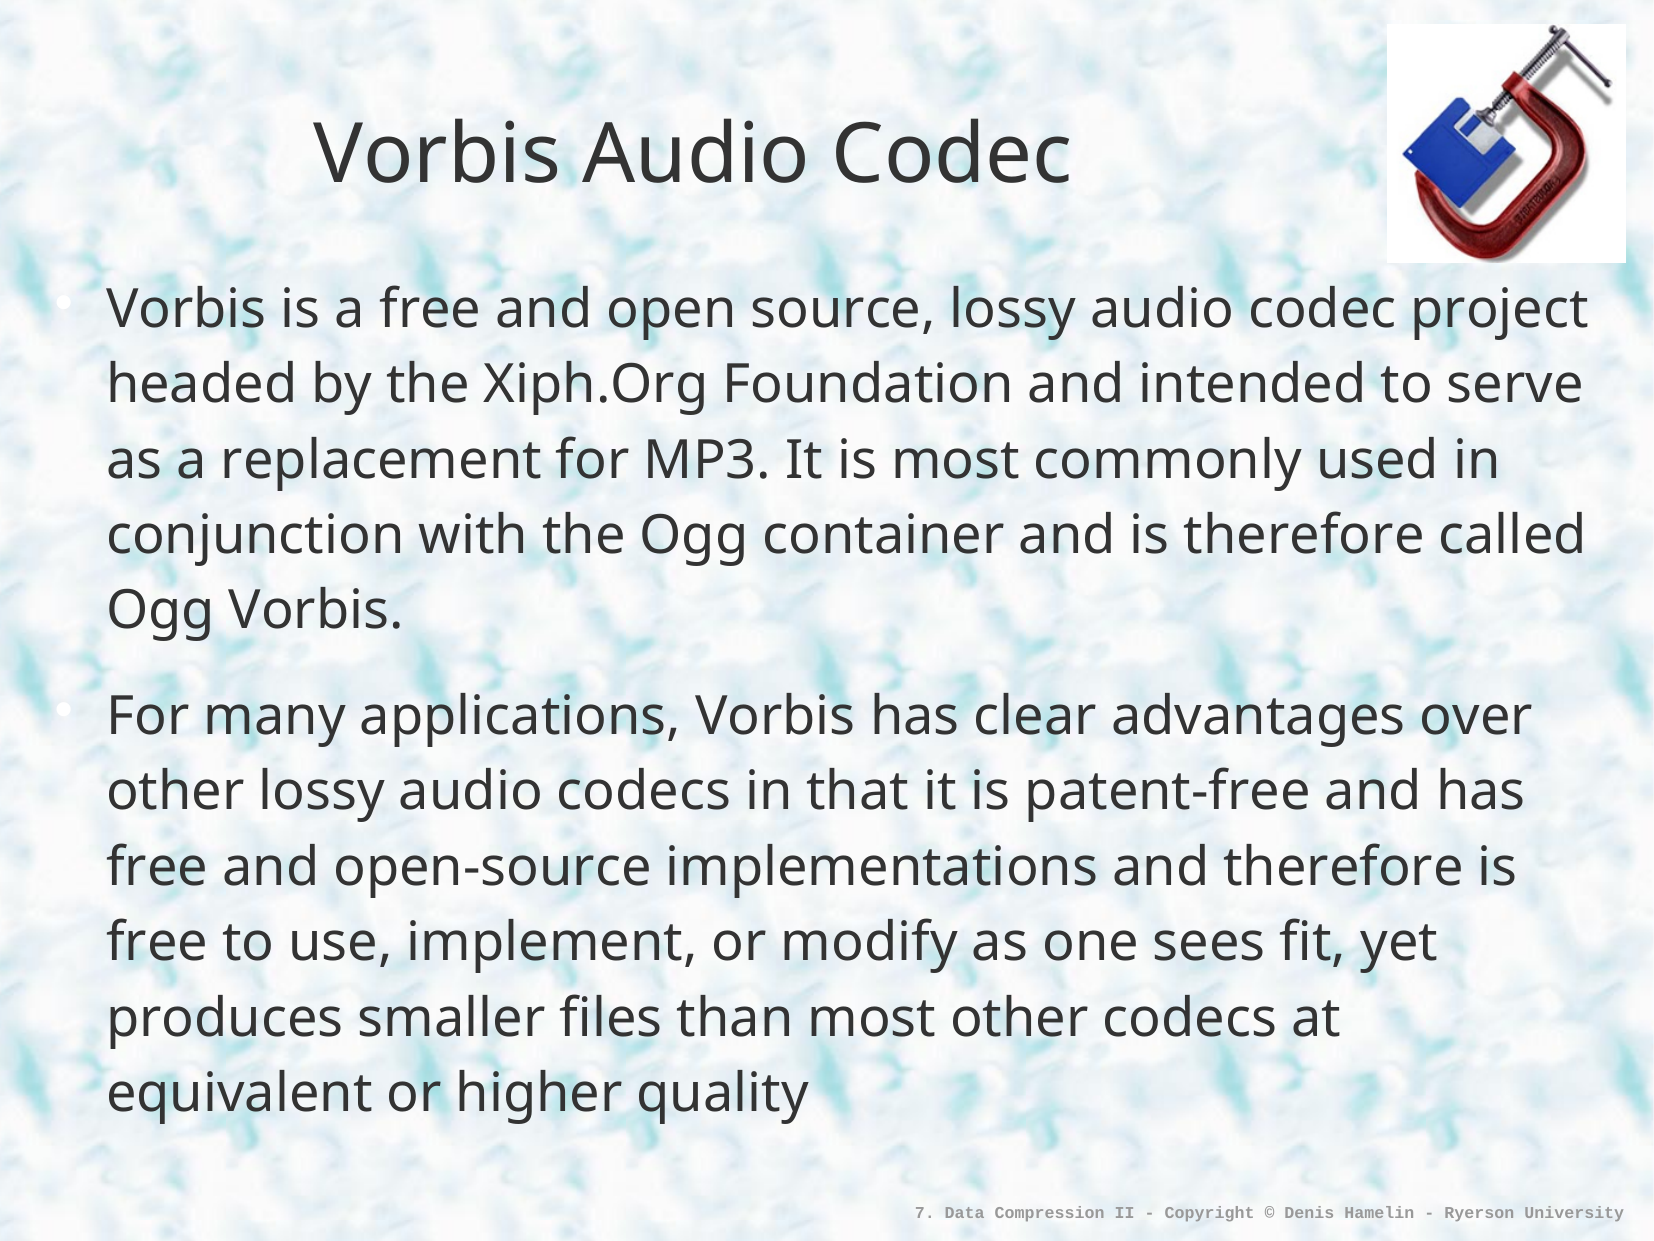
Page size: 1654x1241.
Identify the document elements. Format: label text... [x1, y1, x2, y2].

list Vorbis is a free and open source, lossy audio codec project headed by the Xiph.Org Foundation and intended to serve as a replacement for MP3. It is most commonly used in conjunction with the Ogg container and is therefore called Ogg Vorbis. For many applications, Vorbis has clear advantages over other lossy audio codecs in that it is patent-free and has free and open-source implementations and therefore is free to use, implement, or modify as one sees fit, yet produces smaller files than most other codecs at equivalent or higher quality [37, 262, 1613, 1135]
title Vorbis Audio Codec [37, 37, 1350, 245]
picture [0, 0, 1654, 1241]
